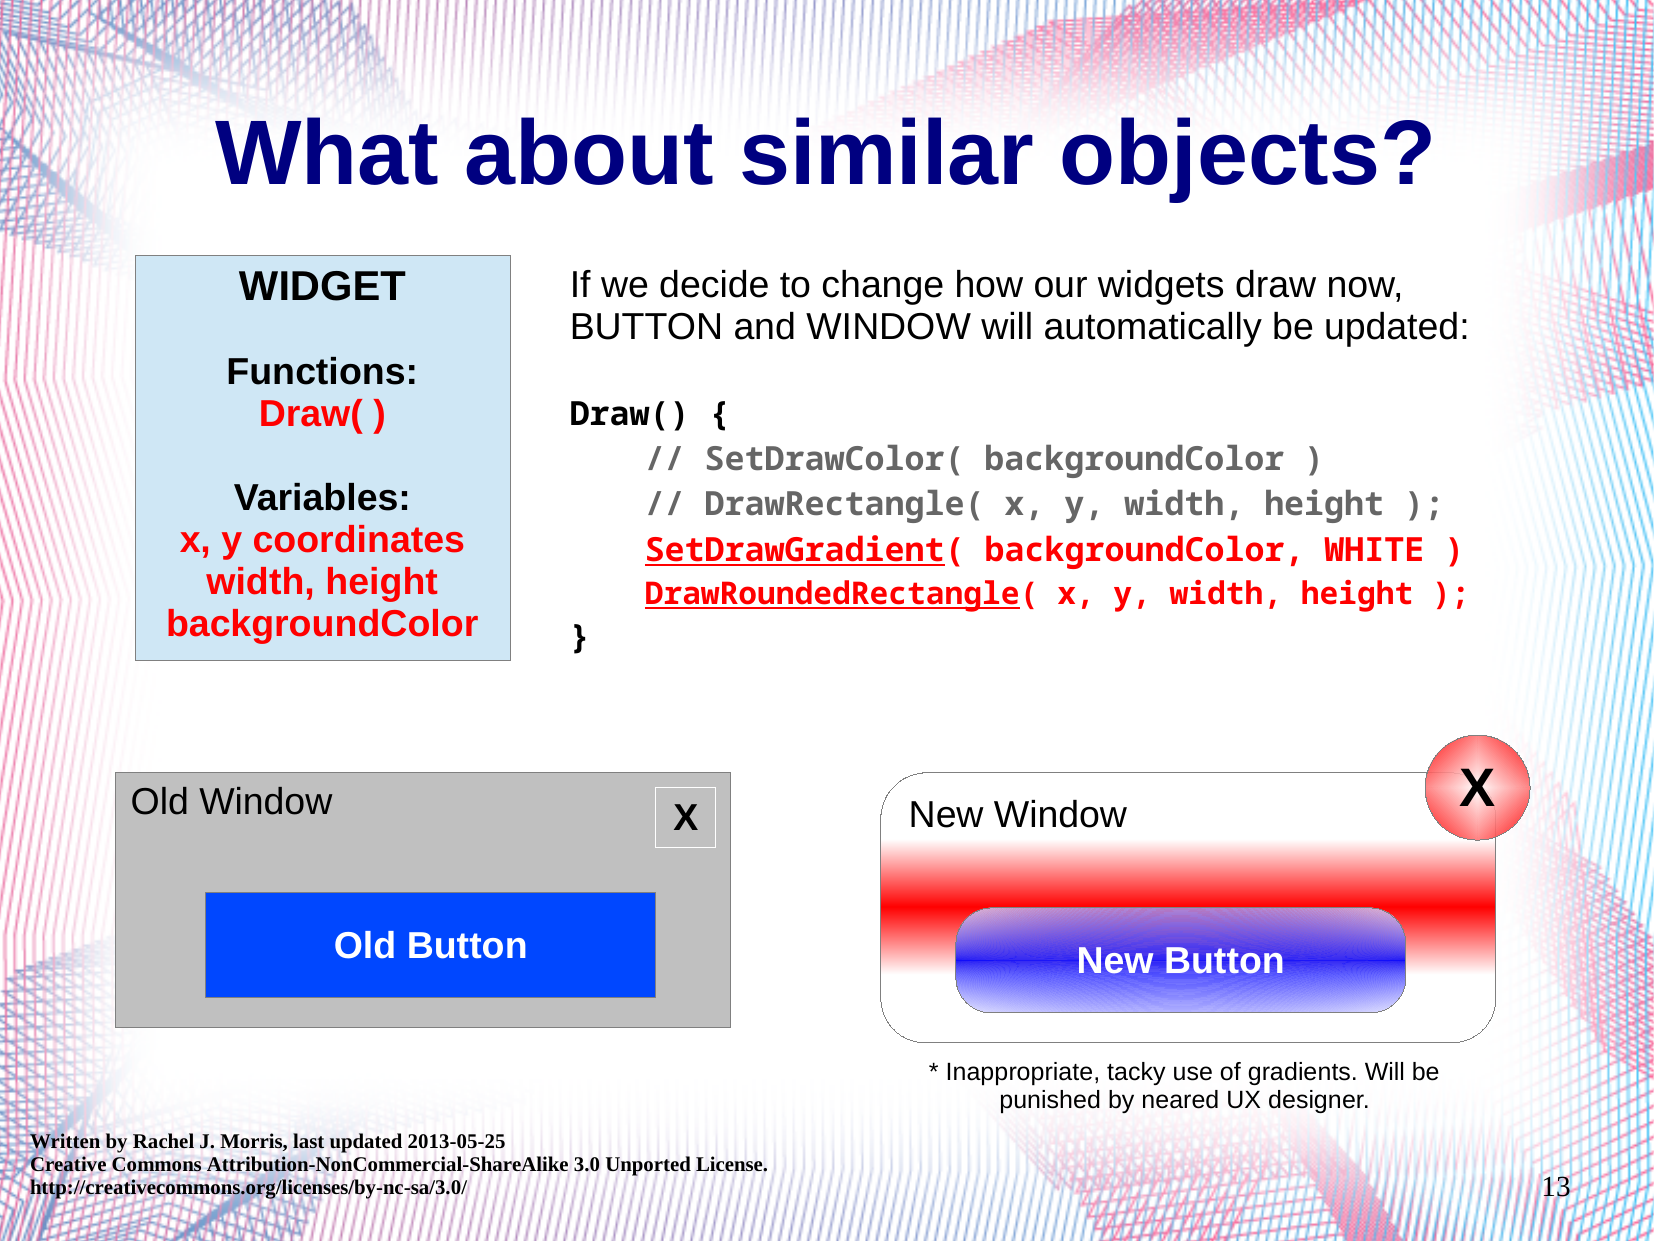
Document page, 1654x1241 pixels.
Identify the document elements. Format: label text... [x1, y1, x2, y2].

text_box New Button [955, 907, 1406, 1013]
title What about similar objects? [82, 49, 1571, 257]
text_box If we decide to change how our widgets draw now, BUTTON and WINDOW will automatically be updated: Draw() { // SetDrawColor( backgroundColor ) // DrawRectangle( x, y, width, height ); SetDrawGradient( backgroundColor, WHITE ) DrawRoundedRectangle( x, y, width, height ); } [555, 256, 1576, 634]
text_box WIDGET Functions: Draw( ) Variables: x, y coordinates width, height backgroundColor [135, 255, 511, 661]
text_box Old Button [205, 892, 656, 998]
text_box X [655, 787, 716, 848]
text_box Old Window [115, 772, 731, 1028]
text_box New Window [880, 772, 1496, 1043]
text_box * Inappropriate, tacky use of gradients. Will be punished by neared UX designer. [870, 1050, 1501, 1121]
picture [0, 0, 1654, 1241]
text_box X [1425, 735, 1531, 841]
